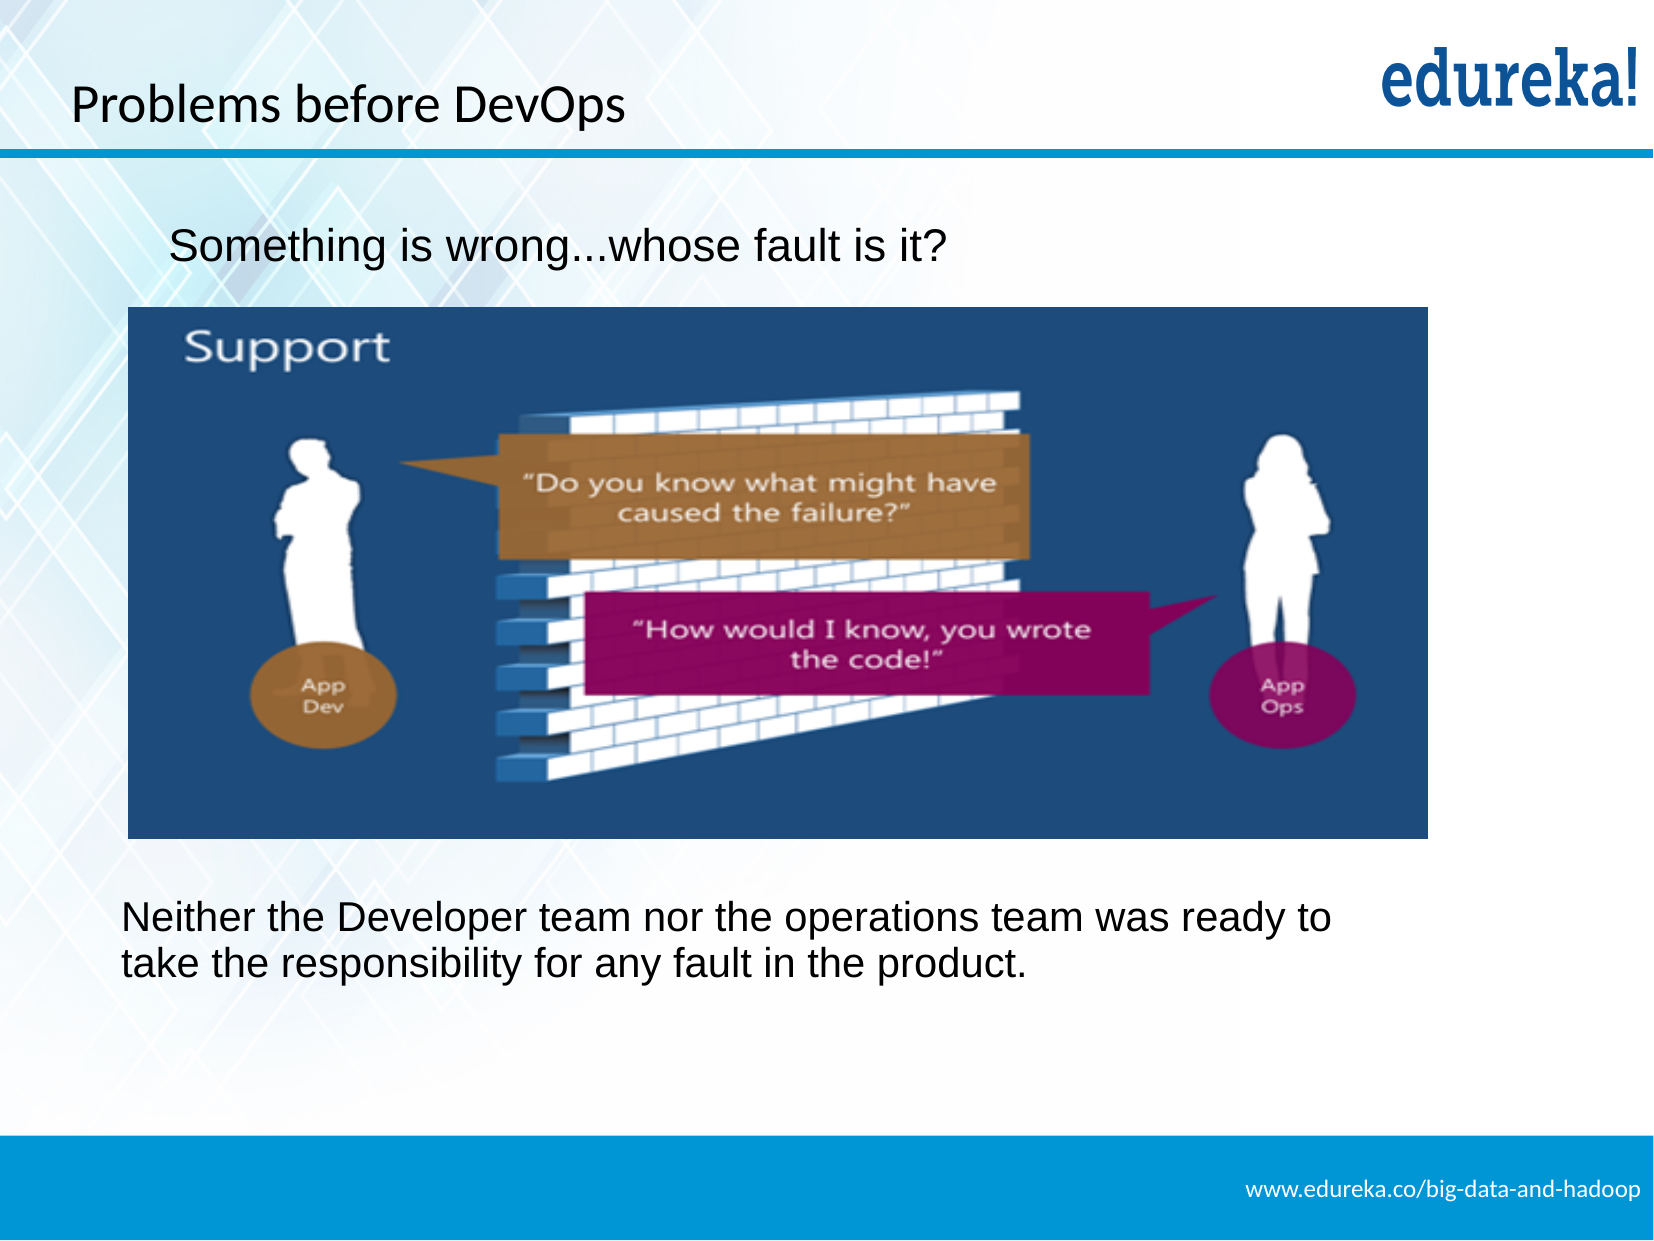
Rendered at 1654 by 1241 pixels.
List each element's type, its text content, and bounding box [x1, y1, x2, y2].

picture [0, 159, 1428, 1135]
text_box Neither the Developer team nor the operations team was ready to take the responsibility for any fault in the product. [106, 885, 1406, 1126]
text_box Something is wrong...whose fault is it? [153, 212, 1477, 279]
picture [1560, 47, 1636, 107]
picture [0, 0, 1240, 148]
title Problems before DevOps [70, 5, 1560, 213]
